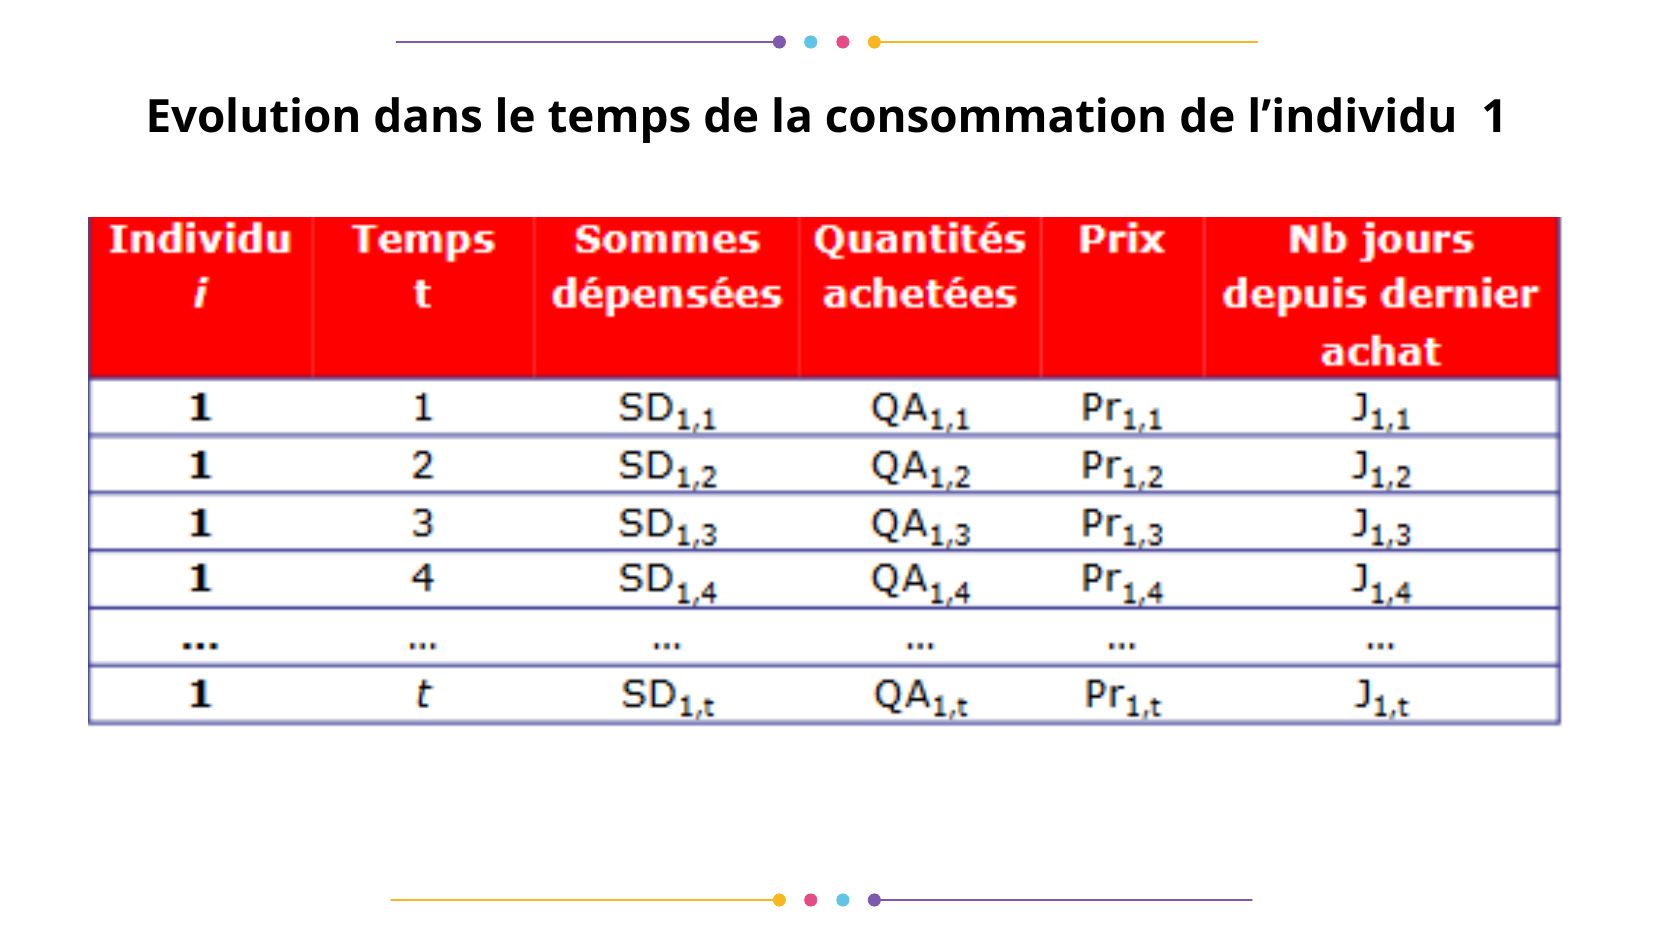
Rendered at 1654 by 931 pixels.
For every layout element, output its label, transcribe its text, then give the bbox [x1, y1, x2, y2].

picture [88, 217, 1565, 758]
title Evolution dans le temps de la consommation de l’individu 1 [82, 37, 1571, 193]
